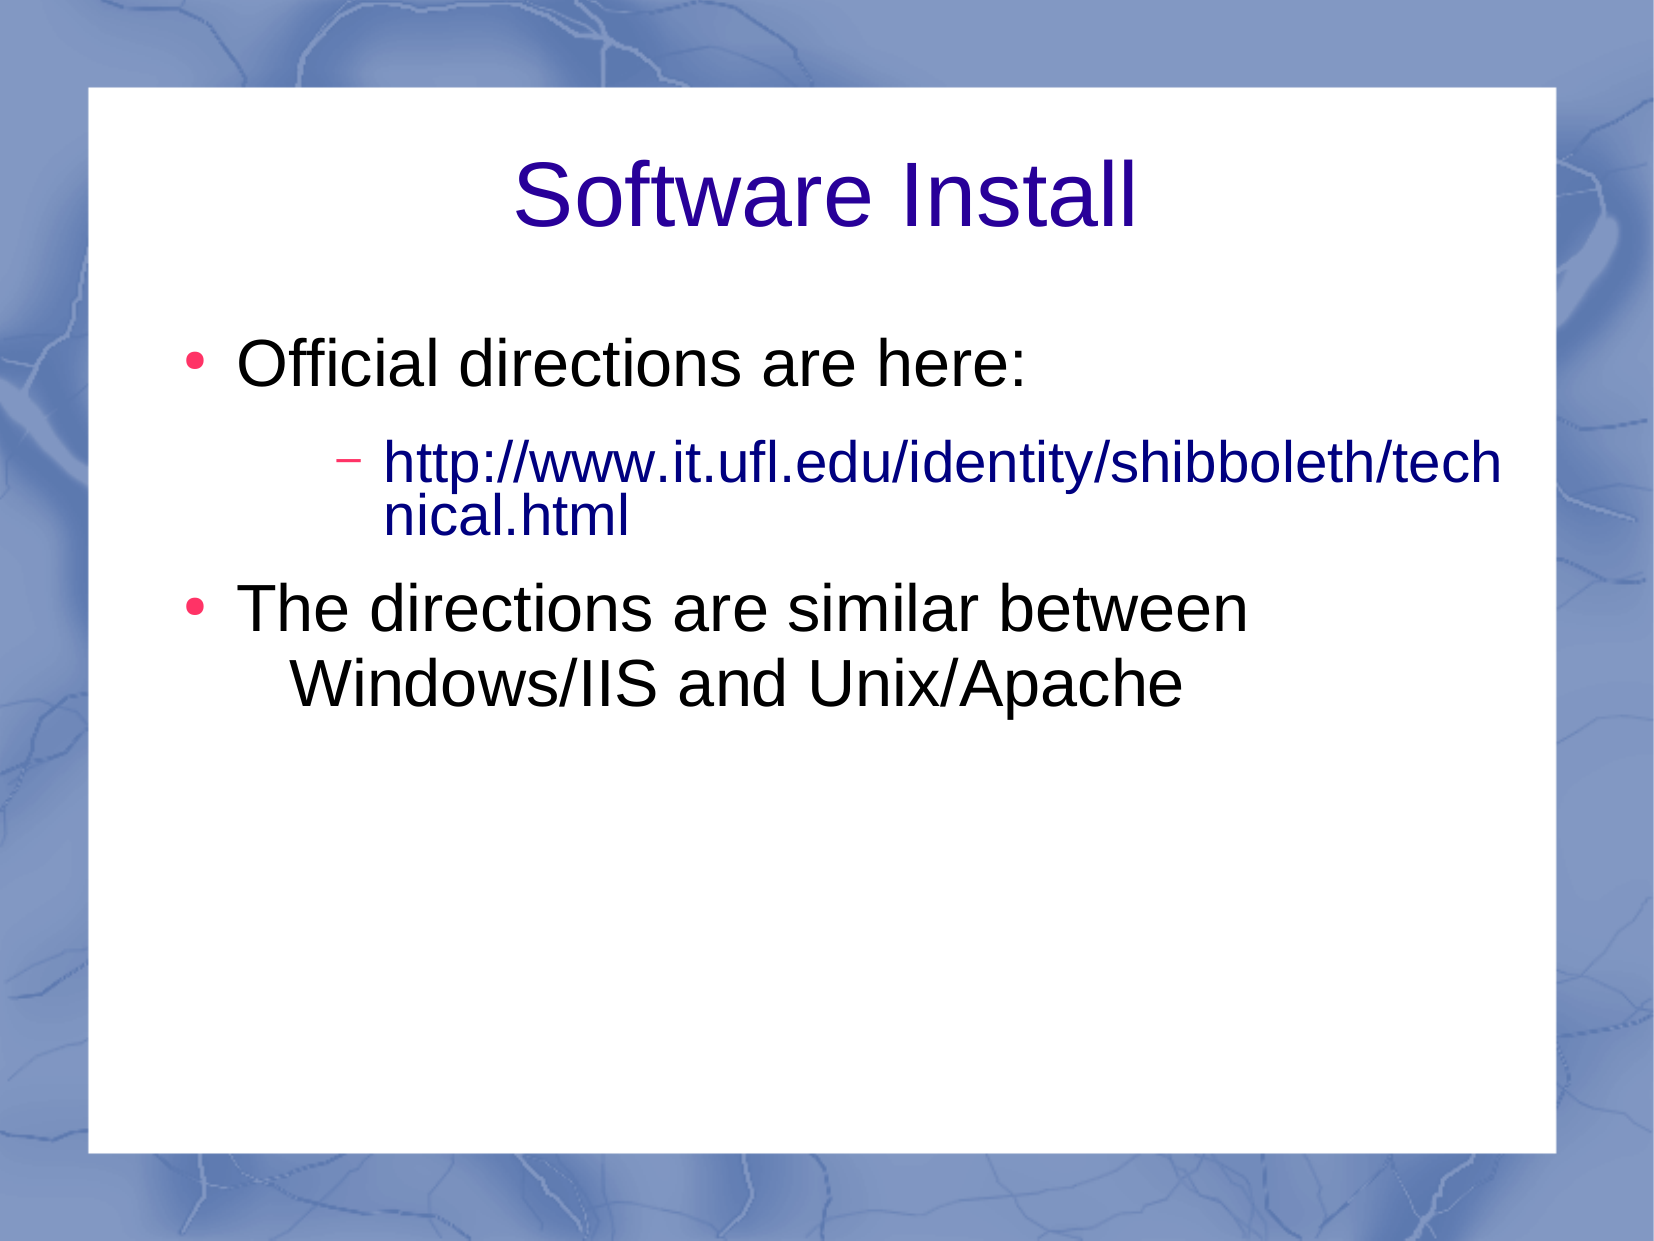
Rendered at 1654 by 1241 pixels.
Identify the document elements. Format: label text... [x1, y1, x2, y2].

picture [0, 0, 1654, 1241]
list Official directions are here: http://www.it.ufl.edu/identity/shibboleth/technical.html The directions are similar between Windows/IIS and Unix/Apache [147, 325, 1506, 996]
title Software Install [118, 98, 1536, 291]
